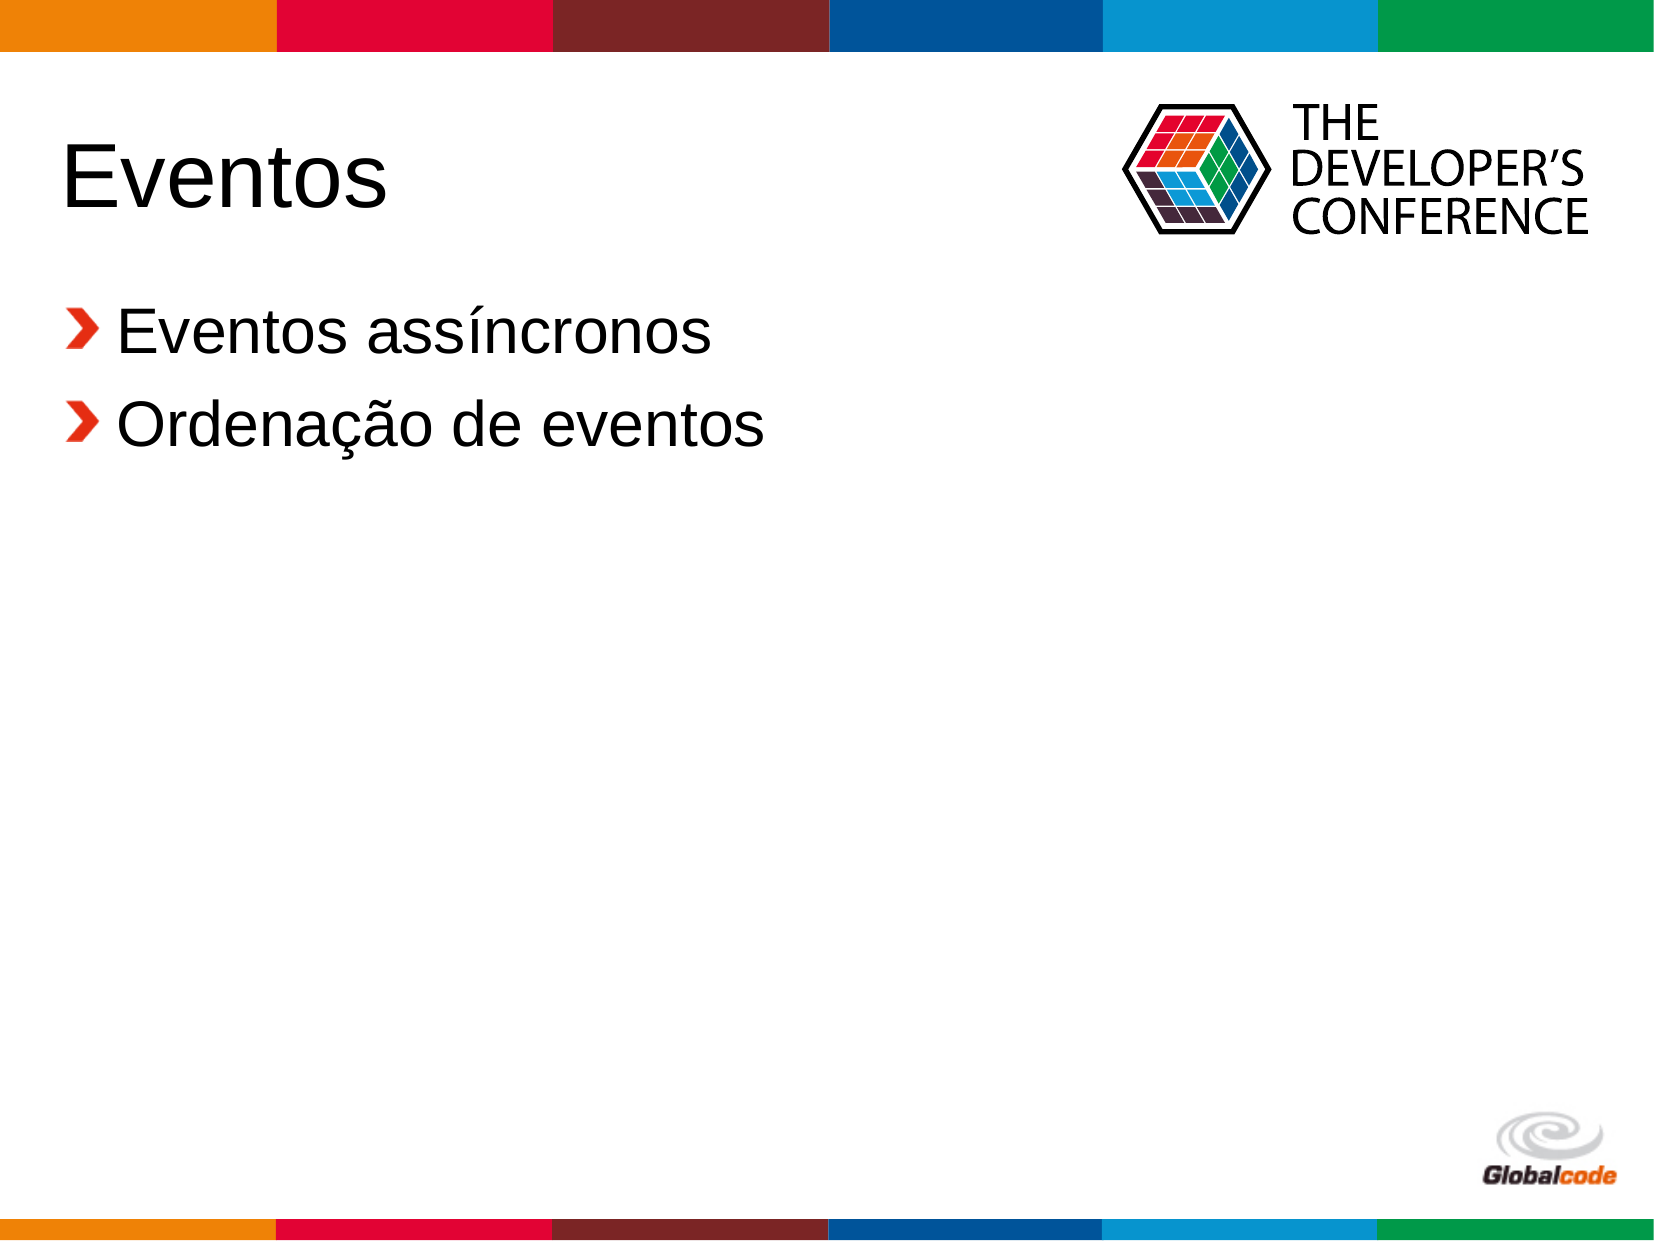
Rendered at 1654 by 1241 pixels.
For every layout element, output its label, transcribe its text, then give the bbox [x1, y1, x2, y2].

list Eventos assíncronos Ordenação de eventos [45, 281, 1609, 1102]
picture [1464, 1062, 1638, 1219]
title Eventos [45, 87, 1075, 256]
